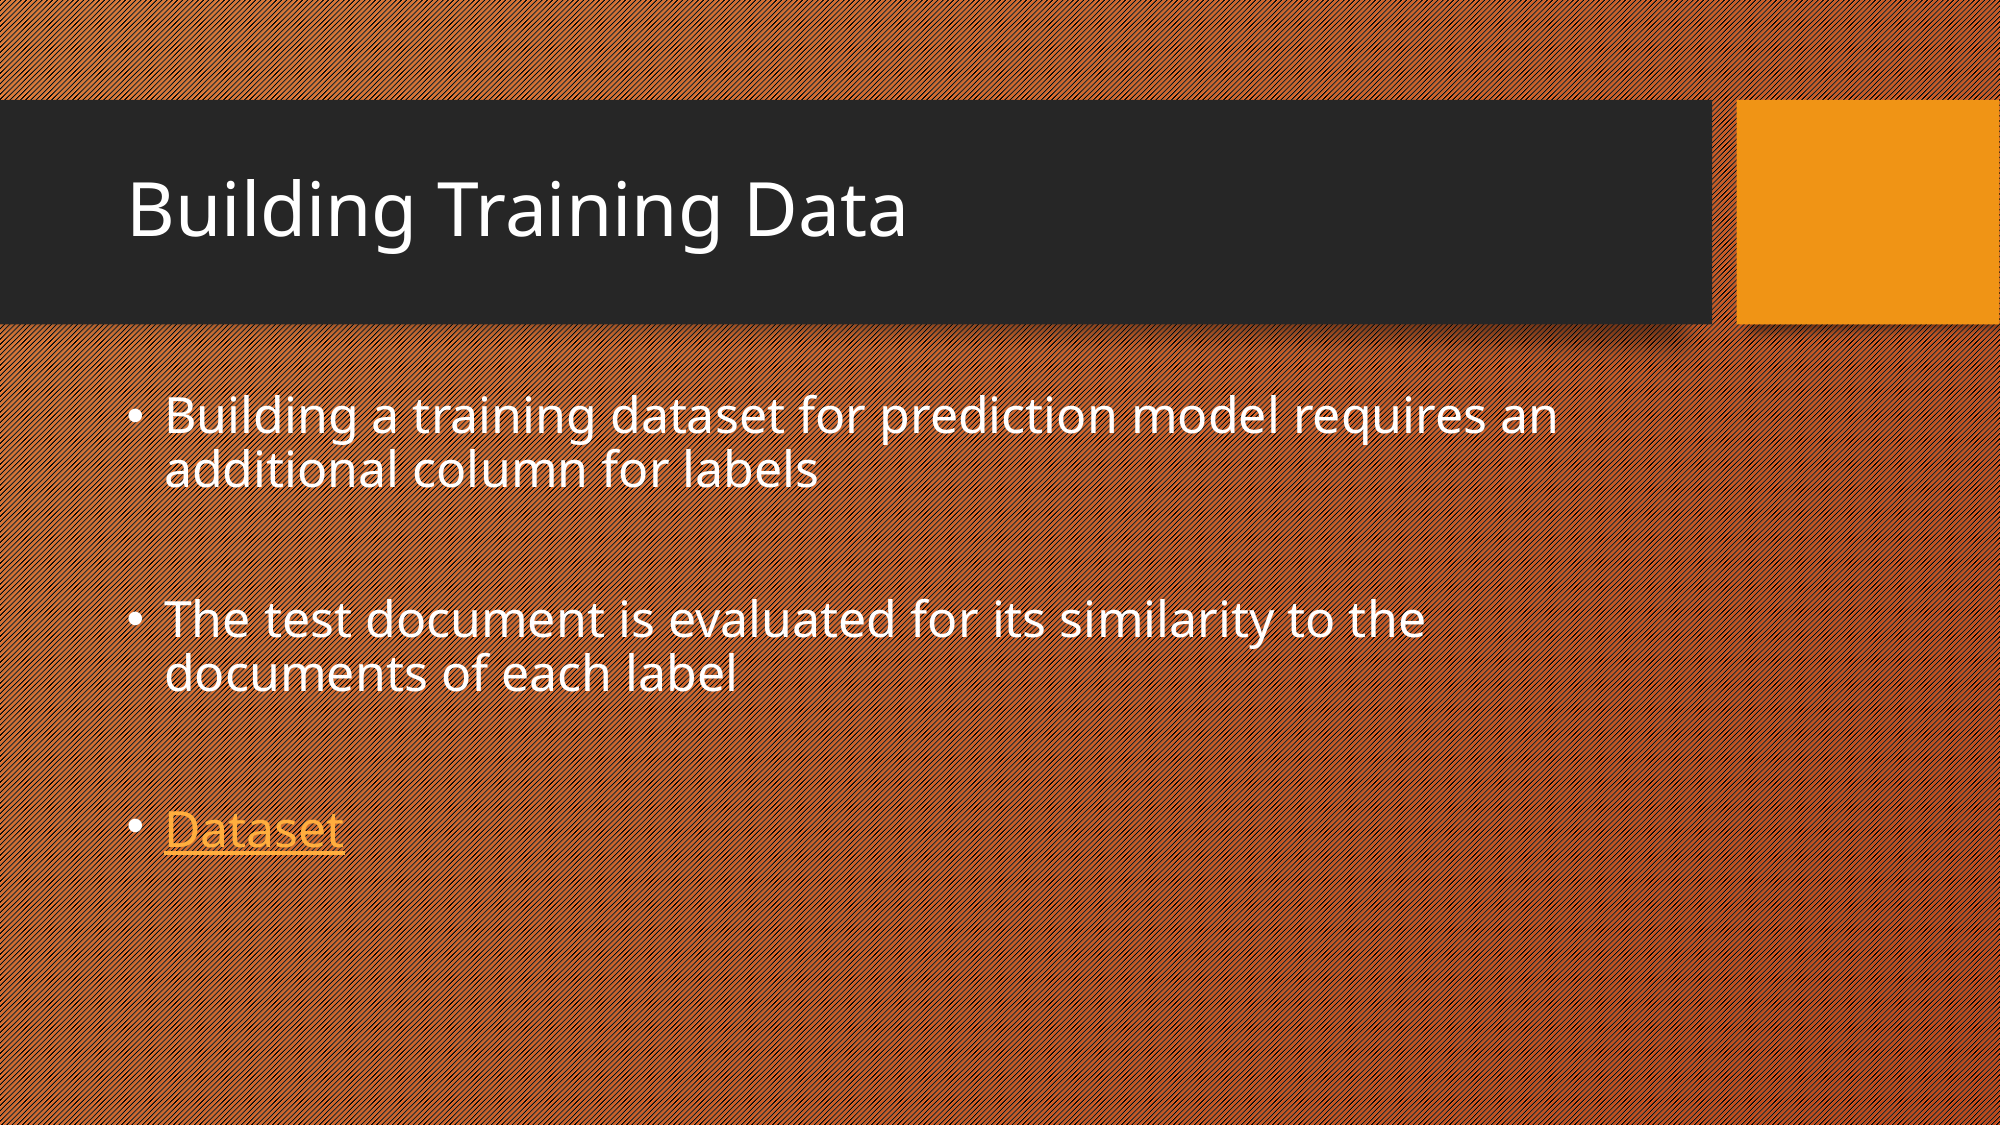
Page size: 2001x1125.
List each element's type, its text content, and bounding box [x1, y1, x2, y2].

picture [0, 0, 2000, 1125]
title Building Training Data [111, 123, 1689, 301]
list Building a training dataset for prediction model requires an additional column for labels The test document is evaluated for its similarity to the documents of each label Dataset [111, 383, 1689, 974]
